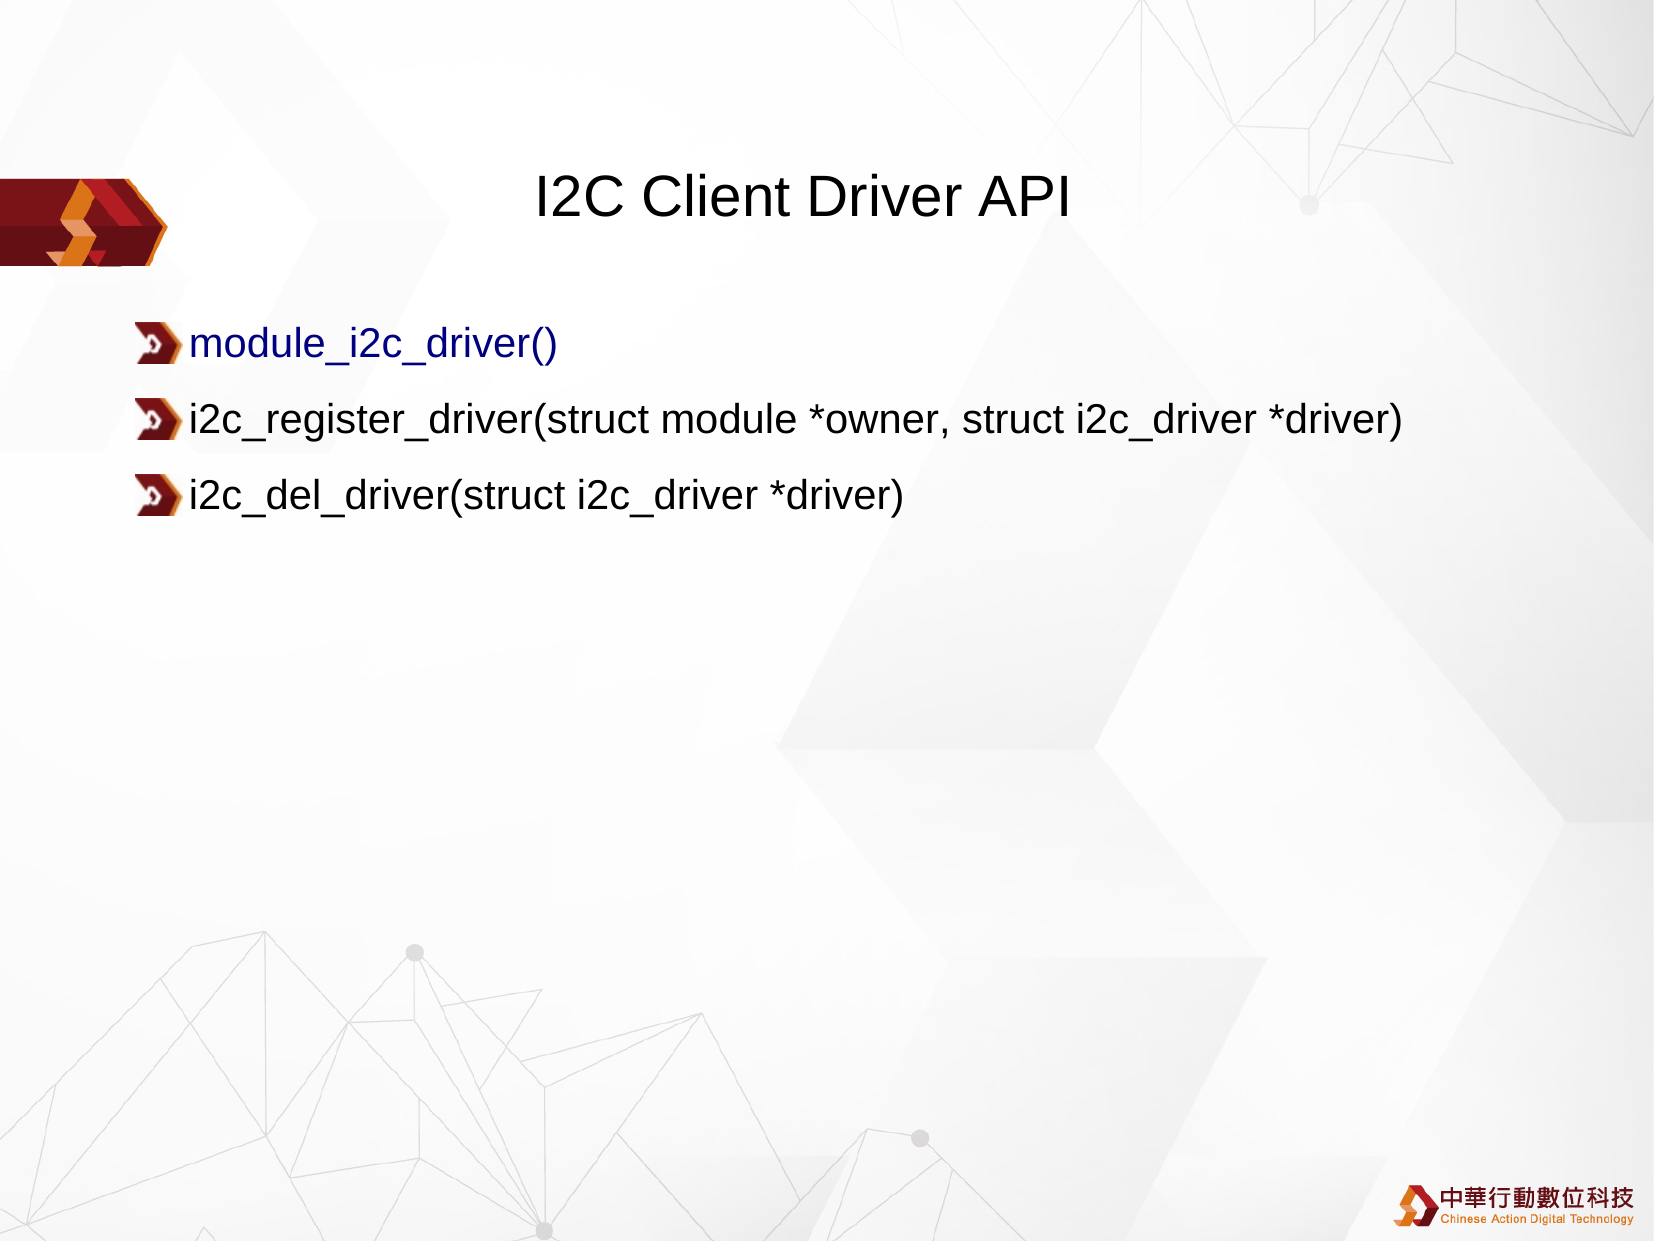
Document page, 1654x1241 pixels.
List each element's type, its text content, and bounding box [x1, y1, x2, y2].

list module_i2c_driver() i2c_register_driver(struct module *owner, struct i2c_driver *driver) i2c_del_driver(struct i2c_driver *driver) [118, 319, 1571, 1040]
title I2C Client Driver API [118, 112, 1506, 281]
picture [0, 0, 1654, 1241]
